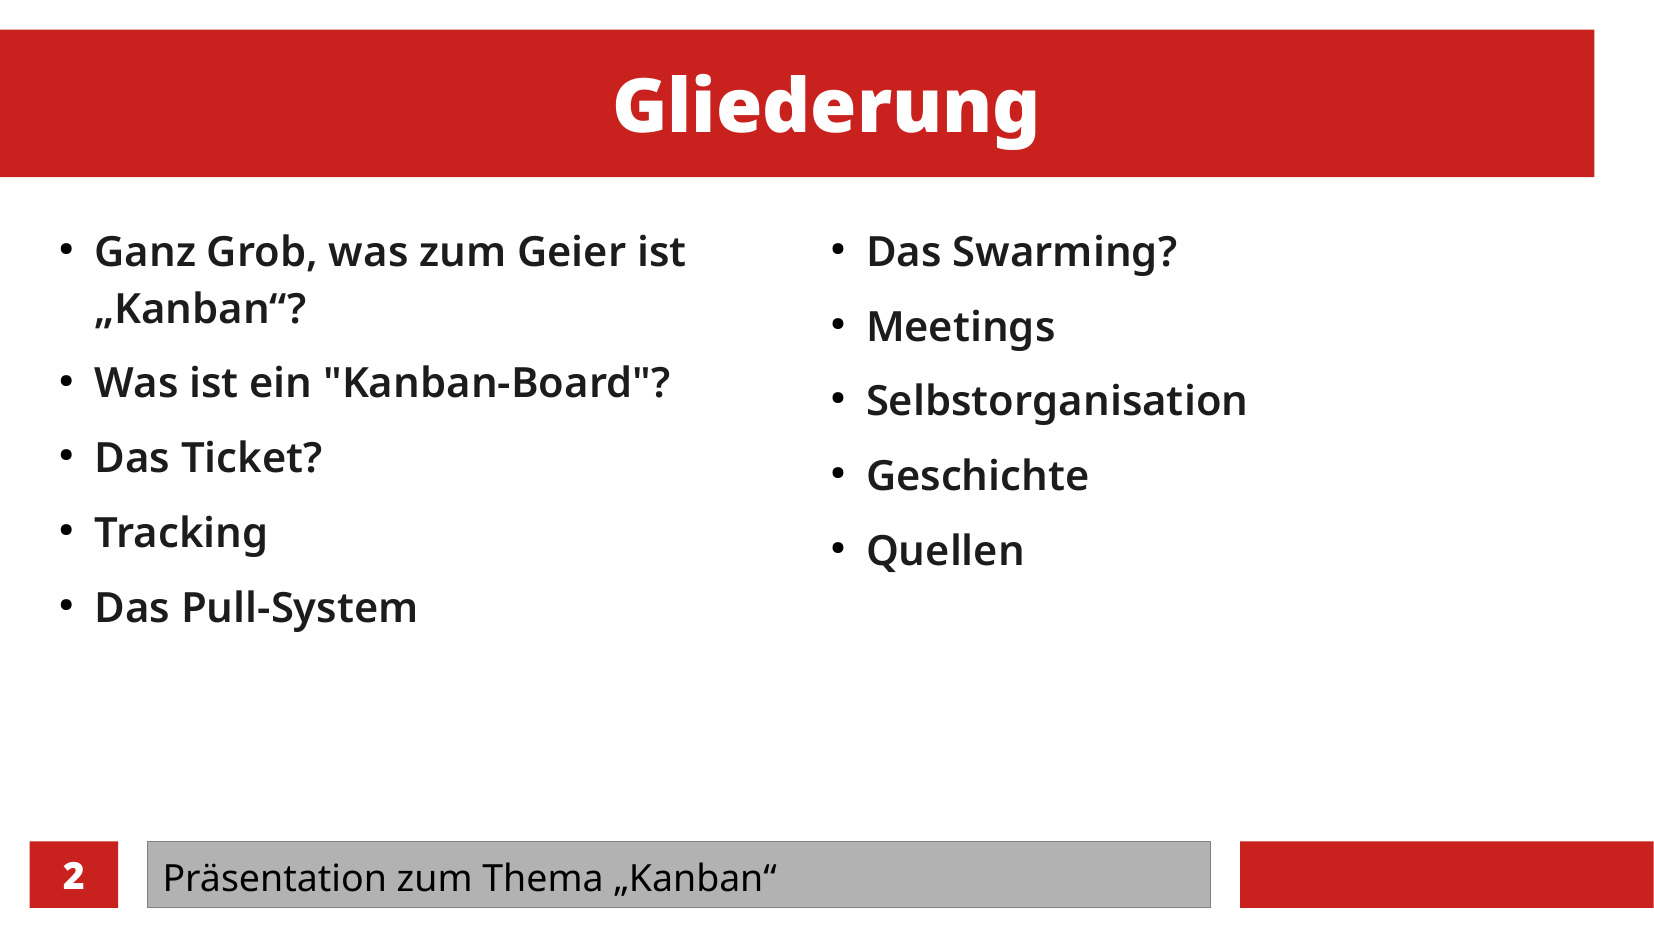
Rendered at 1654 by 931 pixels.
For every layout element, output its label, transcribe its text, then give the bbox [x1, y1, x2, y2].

list Ganz Grob, was zum Geier ist „Kanban“? Was ist ein "Kanban-Board"? Das Ticket? Tracking Das Pull-System [59, 221, 794, 798]
title Gliederung [59, 44, 1595, 163]
list Das Swarming? Meetings Selbstorganisation Geschichte Quellen [830, 221, 1566, 798]
text_box Präsentation zum Thema „Kanban“ [147, 844, 730, 907]
